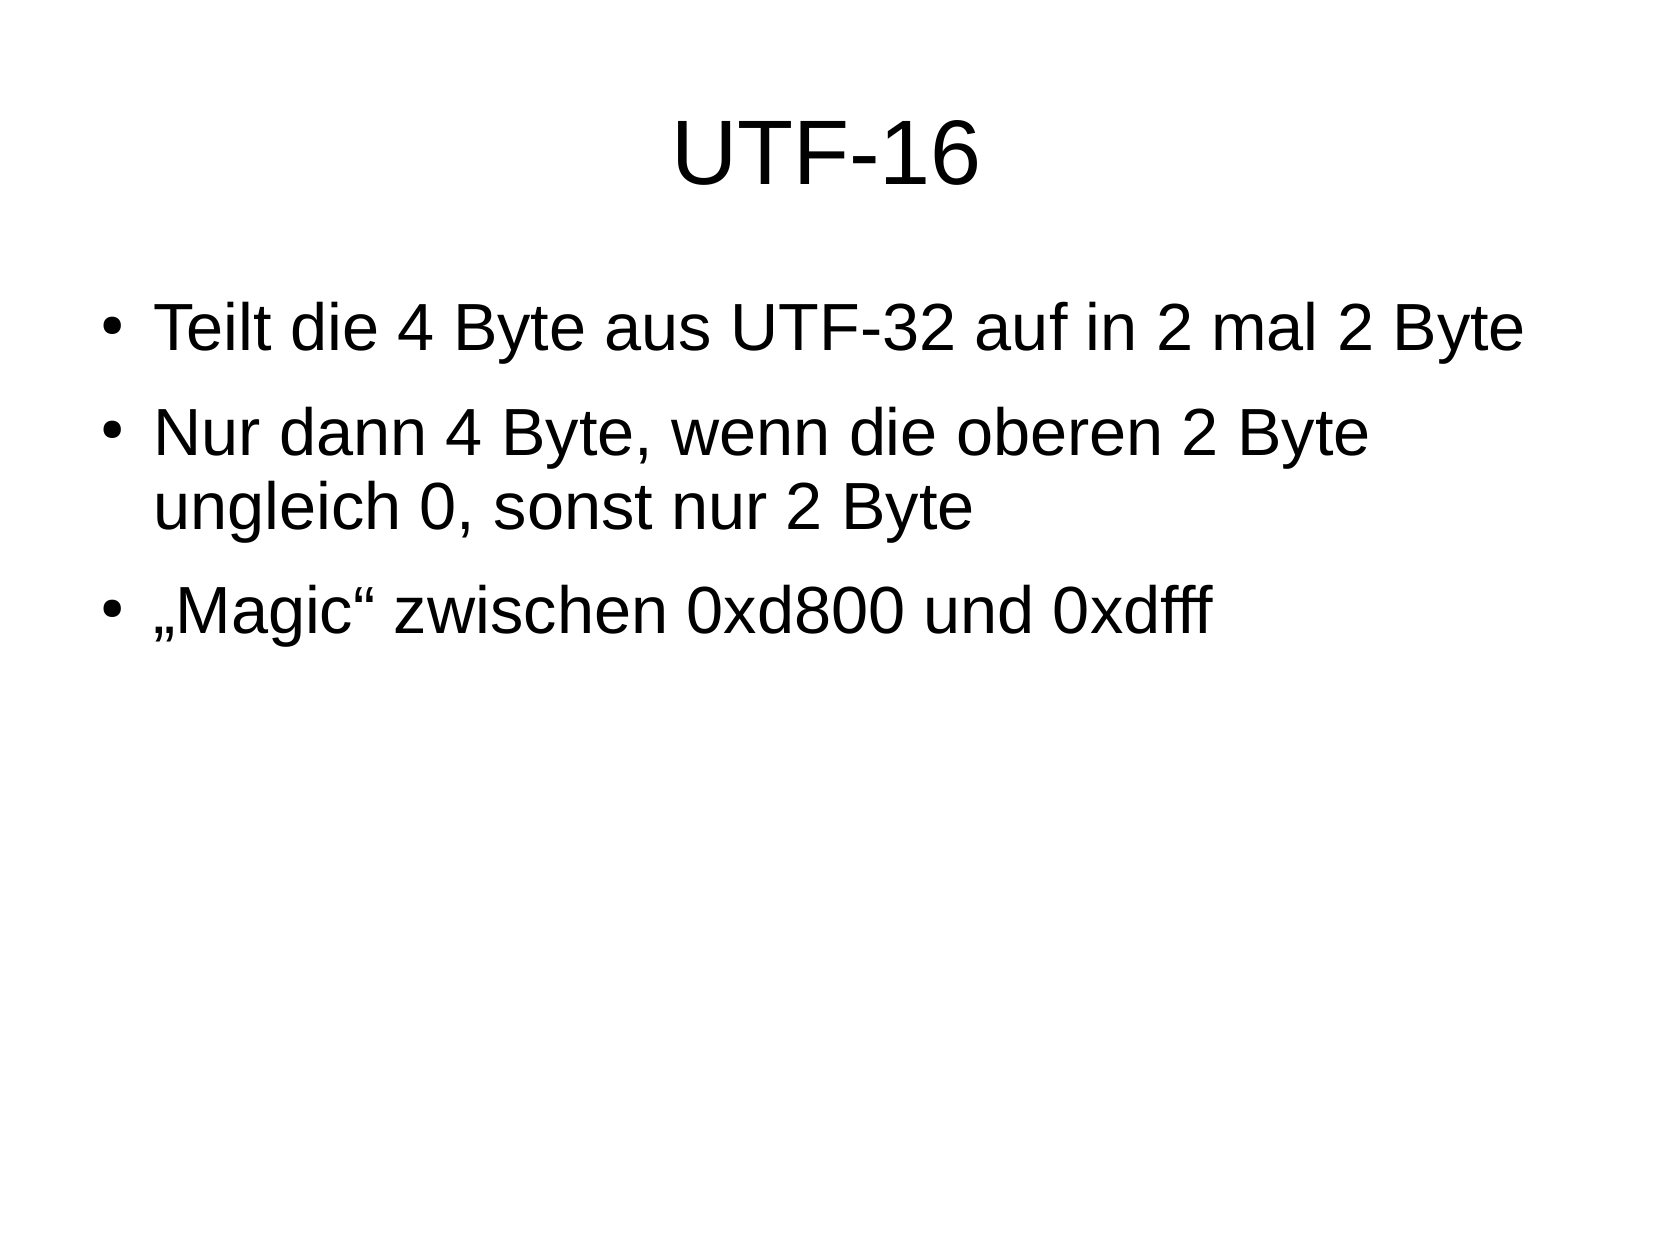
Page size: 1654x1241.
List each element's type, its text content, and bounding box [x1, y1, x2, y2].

list Teilt die 4 Byte aus UTF-32 auf in 2 mal 2 Byte Nur dann 4 Byte, wenn die oberen 2 Byte ungleich 0, sonst nur 2 Byte „Magic“ zwischen 0xd800 und 0xdfff [82, 290, 1571, 1010]
title UTF-16 [82, 49, 1571, 257]
